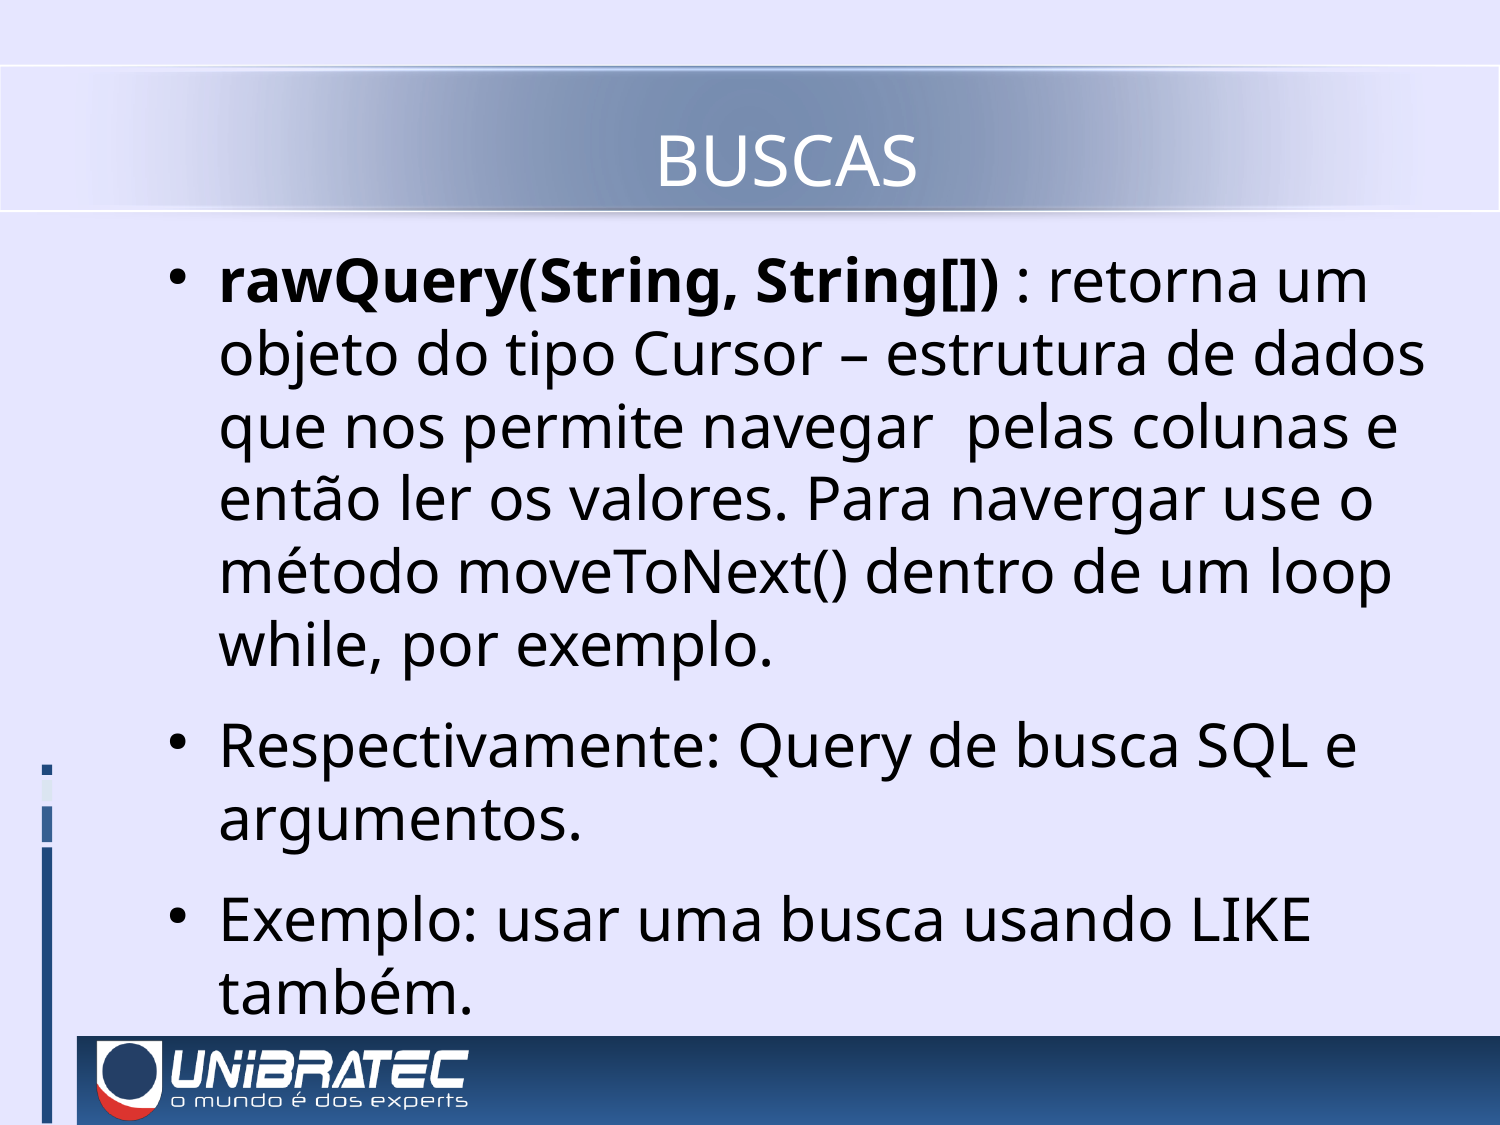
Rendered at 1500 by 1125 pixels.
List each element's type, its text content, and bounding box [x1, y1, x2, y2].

picture [0, 58, 1500, 227]
picture [96, 1040, 469, 1121]
title BUSCAS [150, 84, 1424, 233]
list rawQuery(String, String[]) : retorna um objeto do tipo Cursor – estrutura de dados que nos permite navegar pelas colunas e então ler os valores. Para navergar use o método moveToNext() dentro de um loop while, por exemplo. Respectivamente: Query de busca SQL e argumentos. Exemplo: usar uma busca usando LIKE também. [150, 242, 1441, 1034]
